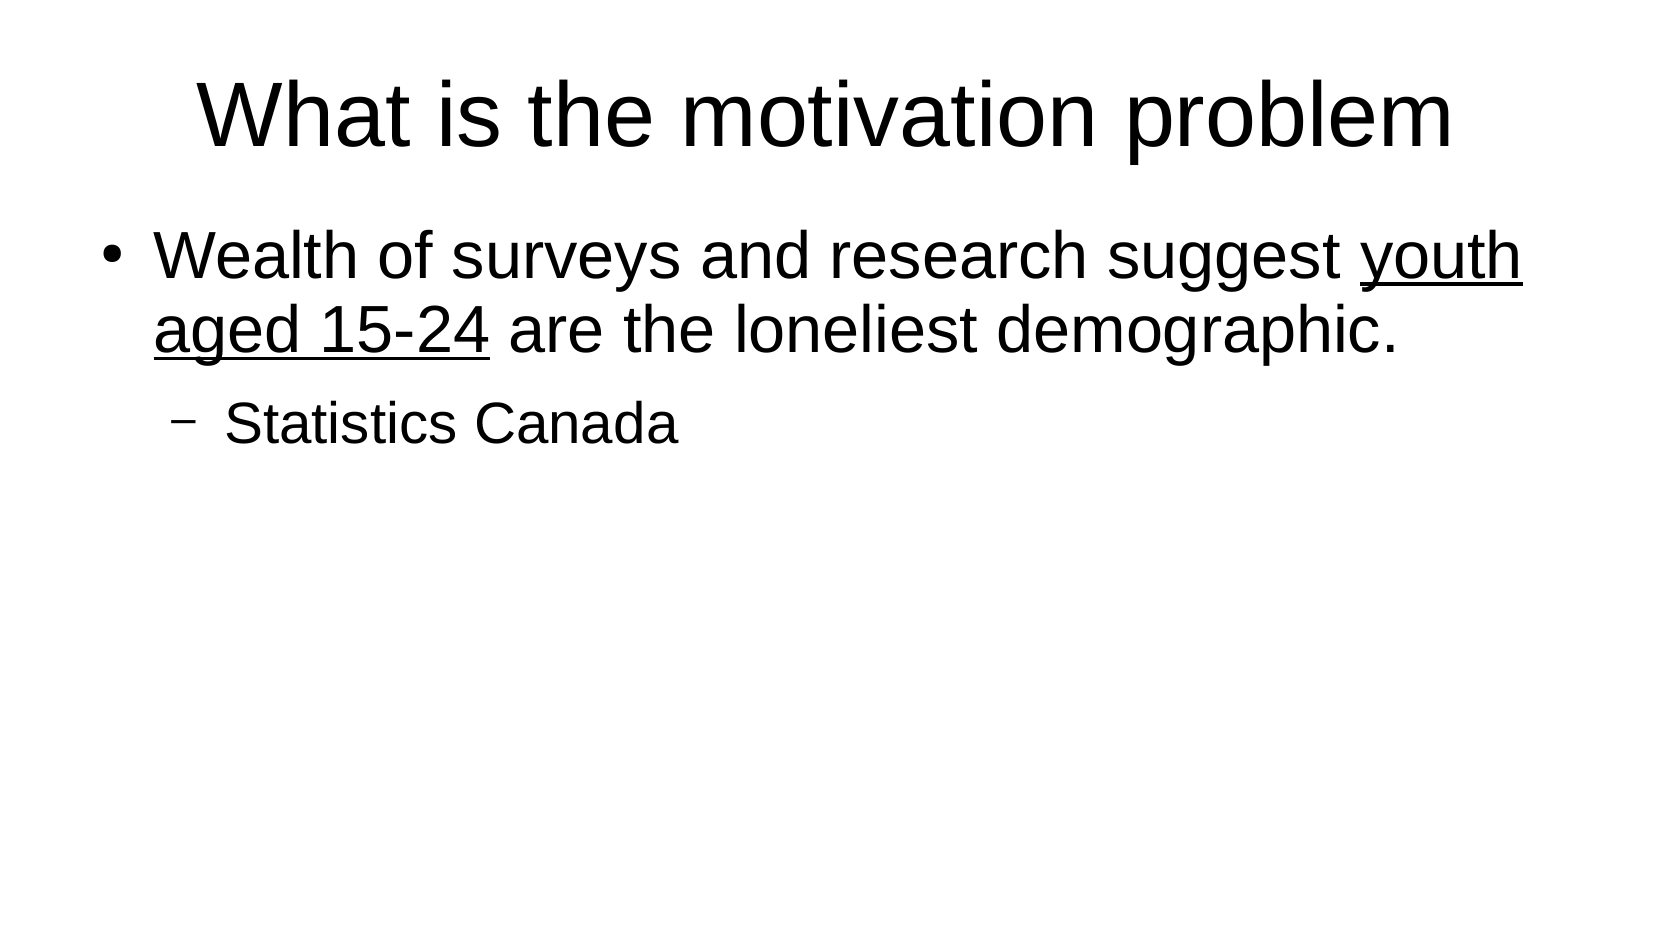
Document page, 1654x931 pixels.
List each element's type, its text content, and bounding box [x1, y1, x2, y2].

title What is the motivation problem [82, 37, 1571, 193]
list Wealth of surveys and research suggest youth aged 15-24 are the loneliest demographic. Statistics Canada [82, 217, 1571, 758]
